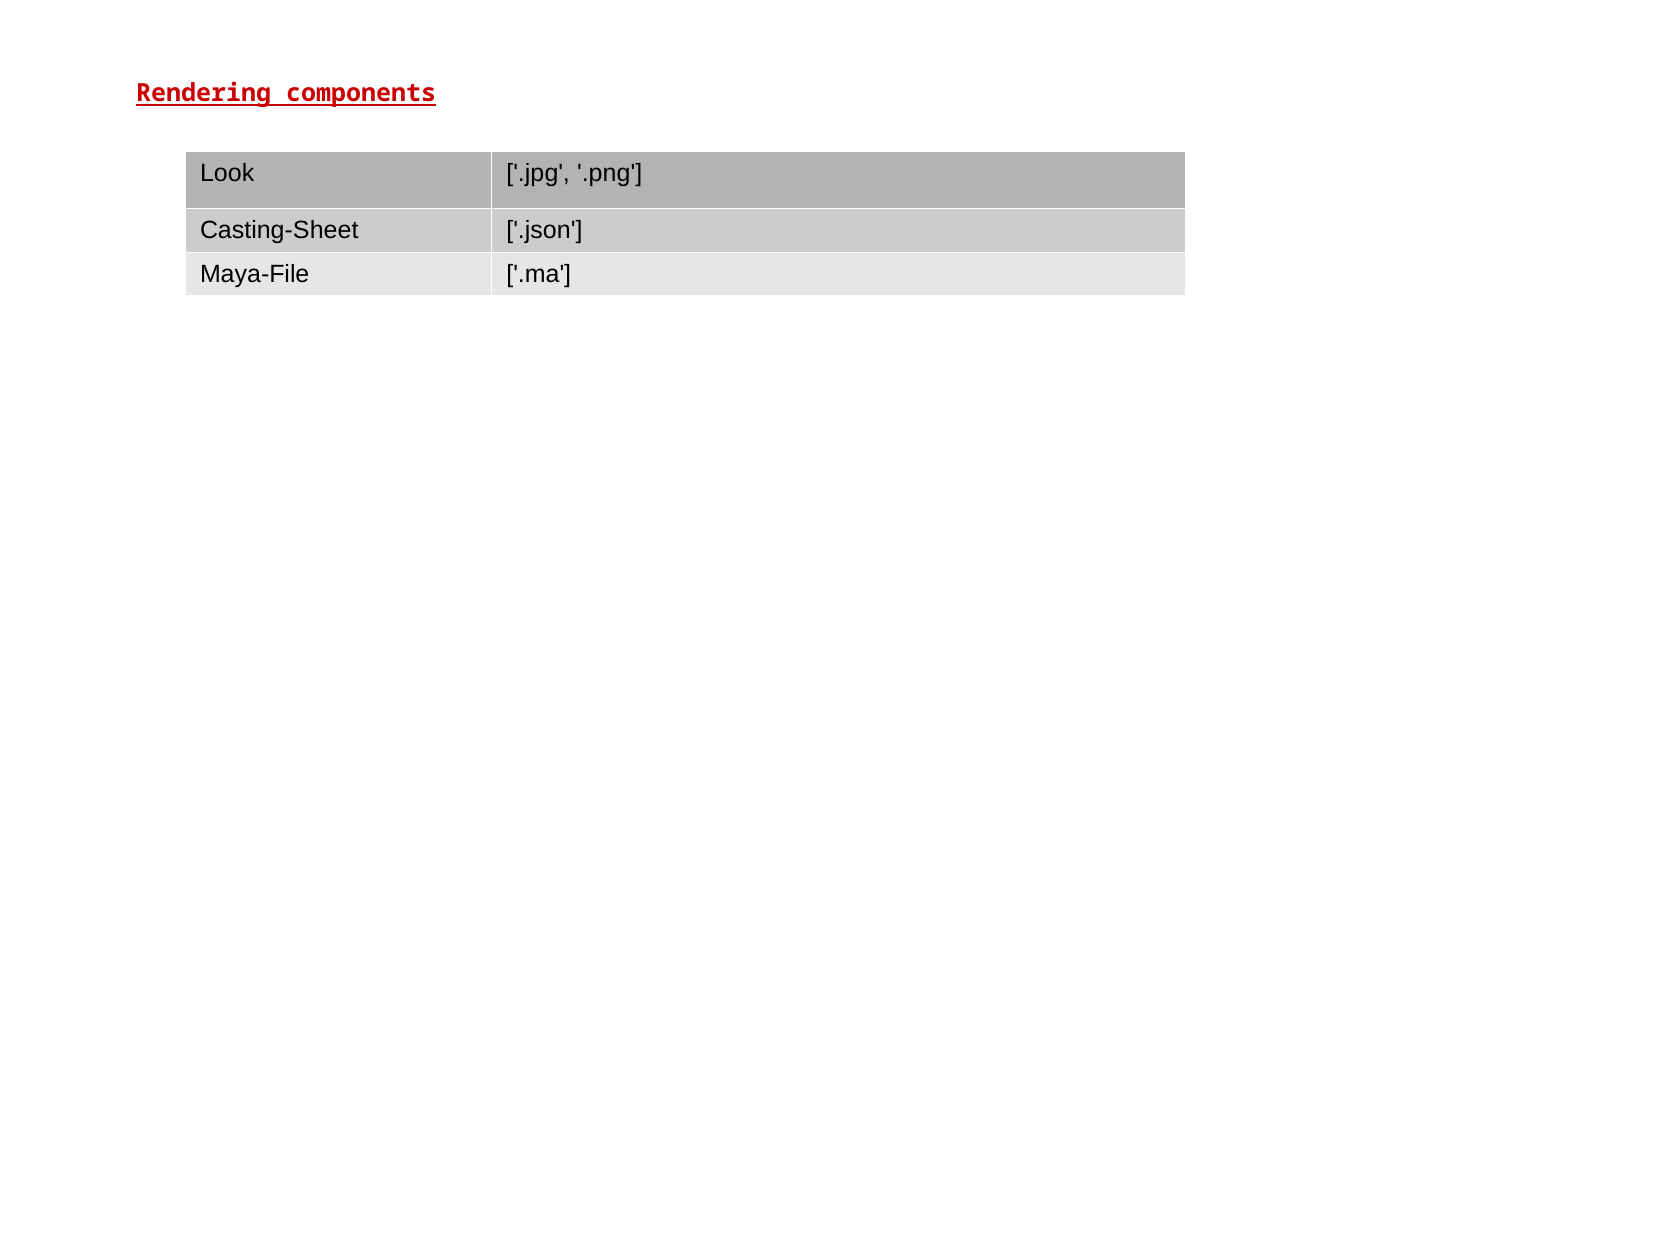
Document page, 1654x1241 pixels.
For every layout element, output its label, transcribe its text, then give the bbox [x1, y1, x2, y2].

table_header ['.jpg', '.png'] [492, 152, 1185, 208]
table_cell Casting-Sheet [186, 209, 491, 252]
table_header Look [186, 152, 491, 208]
text_box Rendering components [121, 67, 1622, 116]
table_cell Maya-File [186, 253, 491, 295]
table_cell ['.json'] [492, 209, 1185, 252]
table_cell ['.ma'] [492, 253, 1185, 295]
